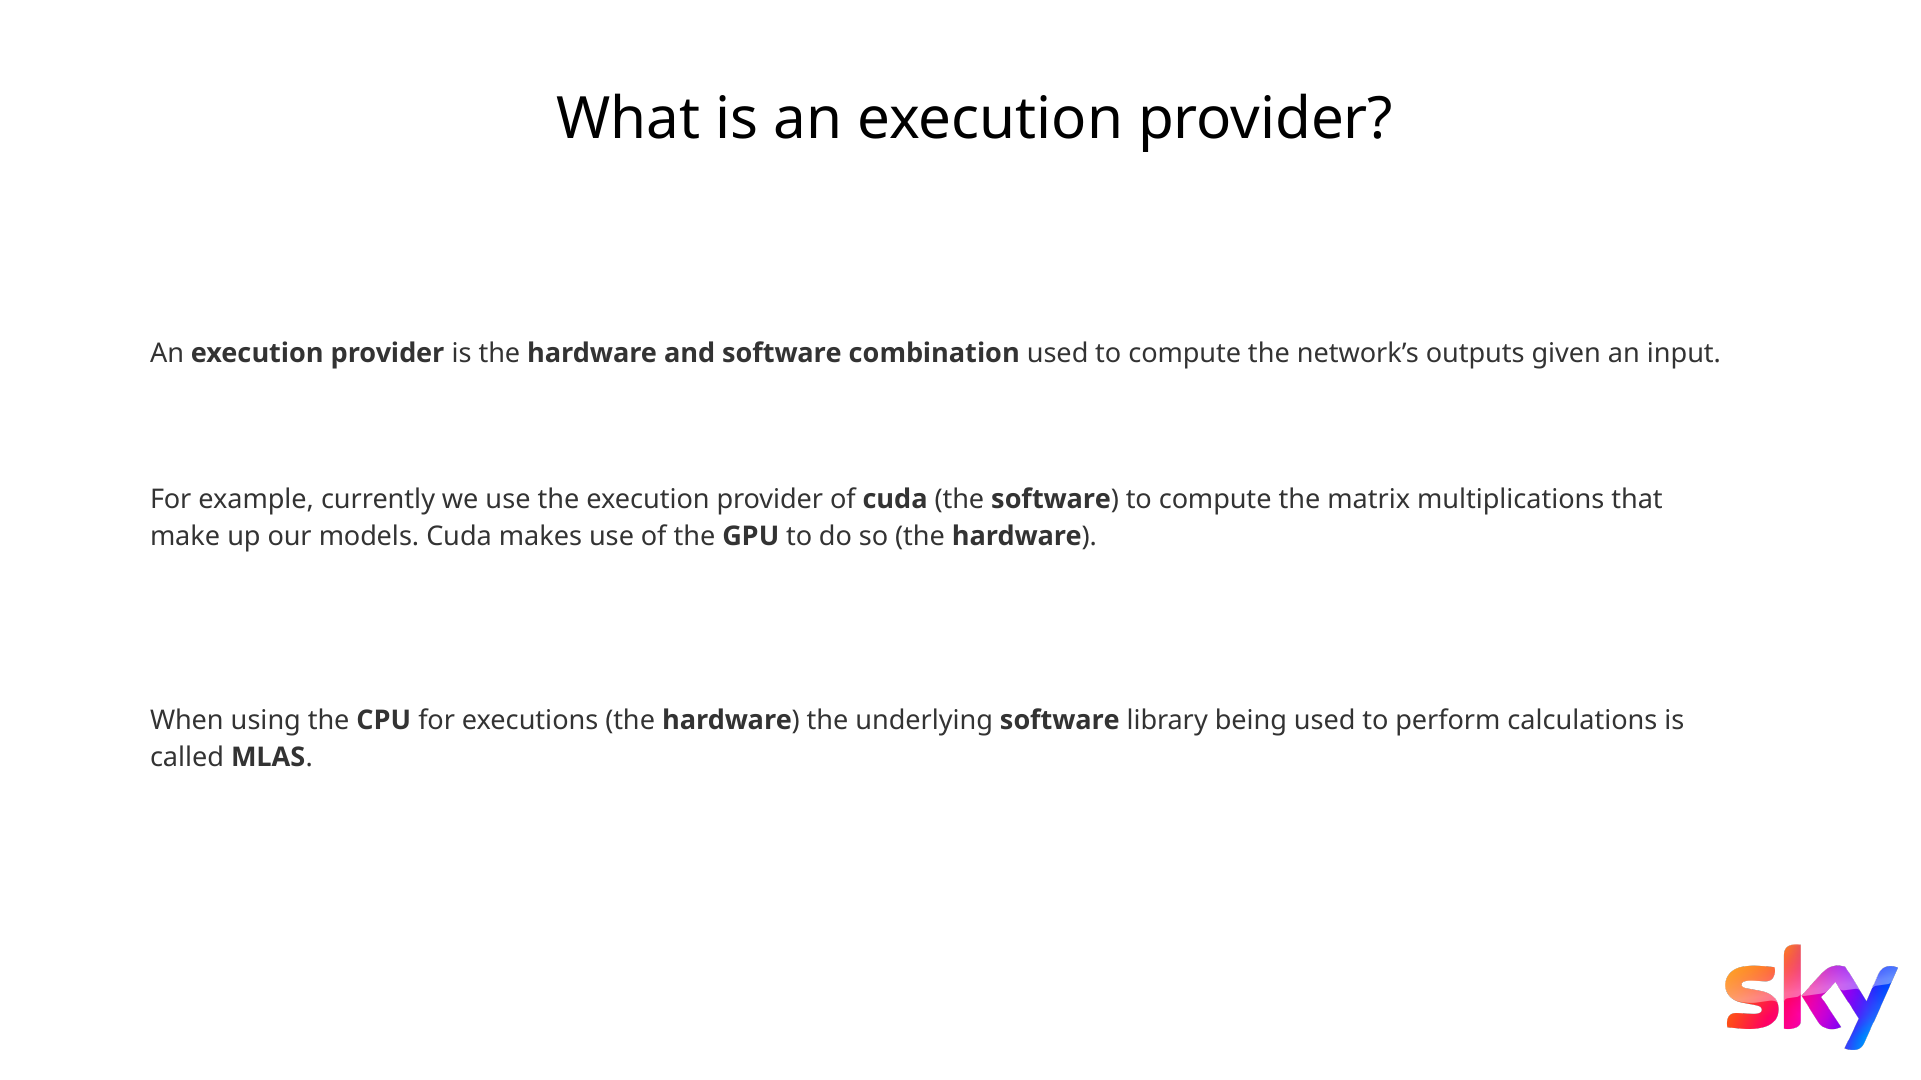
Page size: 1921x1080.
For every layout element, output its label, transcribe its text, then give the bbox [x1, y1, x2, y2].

title An execution provider is the hardware and software combination used to compute the network’s outputs given an input. For example, currently we use the execution provider of cuda (the software) to compute the matrix multiplications that make up our models. Cuda makes use of the GPU to do so (the hardware). When using the CPU for executions (the hardware) the underlying software library being used to perform calculations is called MLAS. [150, 353, 1726, 791]
title What is an execution provider? [112, 38, 1837, 151]
picture [1725, 944, 1898, 1051]
